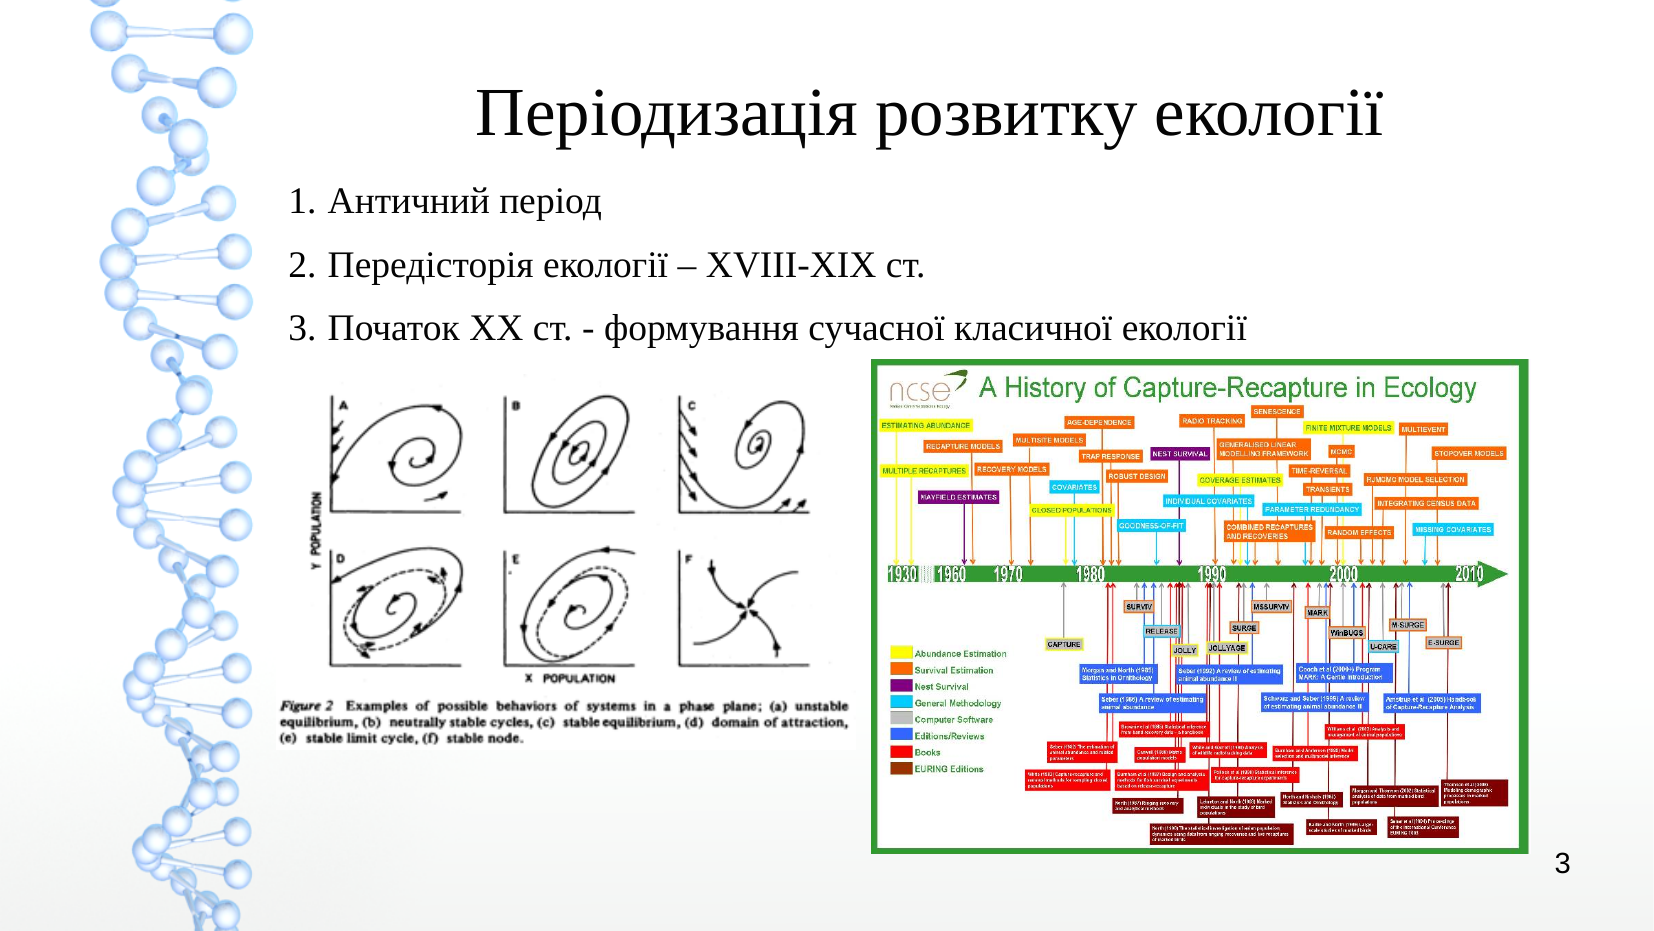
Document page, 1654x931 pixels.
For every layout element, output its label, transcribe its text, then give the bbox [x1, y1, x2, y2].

list Античний період Передісторія екології – XVIII-XIX ст. Початок XX ст. - формування сучасної класичної екології [265, 180, 1595, 720]
title Періодизація розвитку екології [265, 35, 1595, 180]
picture [0, 0, 1654, 931]
